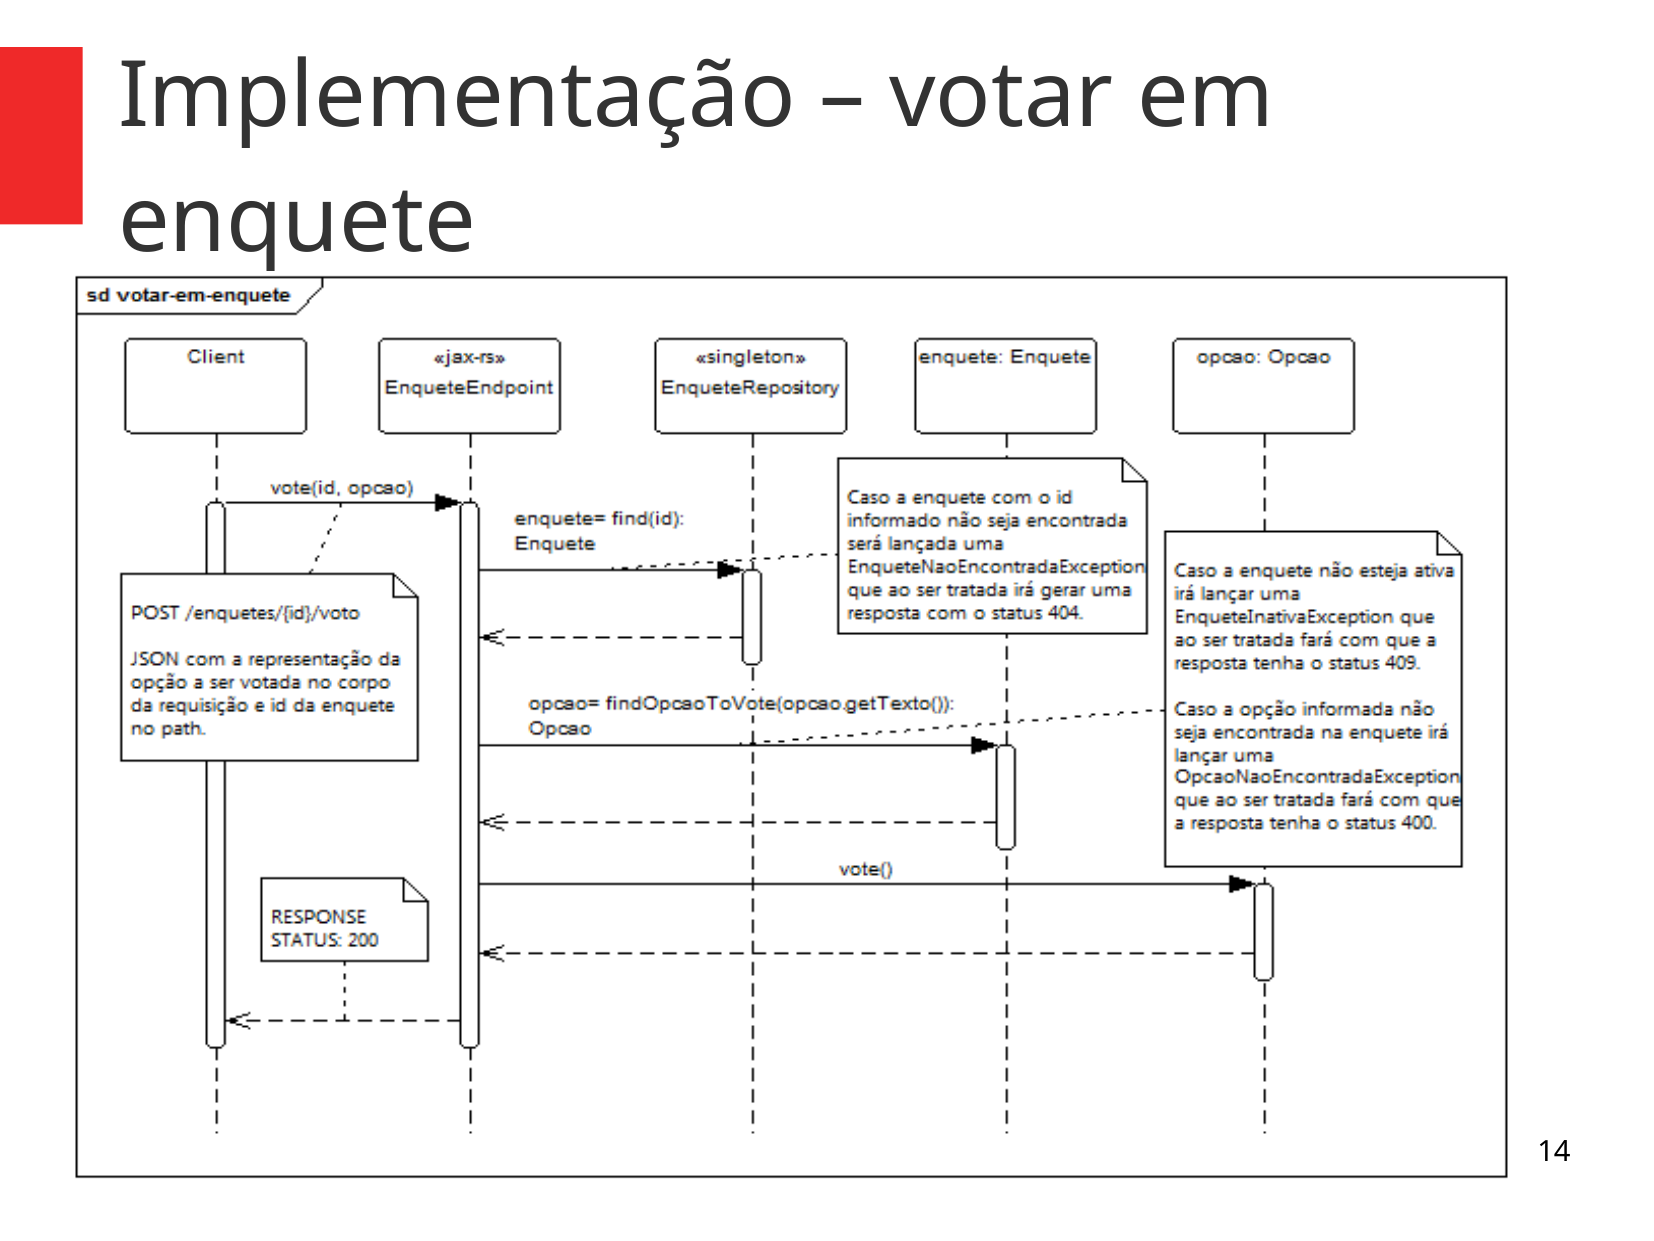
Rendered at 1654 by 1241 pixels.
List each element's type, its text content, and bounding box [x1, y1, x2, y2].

picture [70, 271, 1512, 1182]
title Implementação – votar em enquete [118, 27, 1571, 279]
